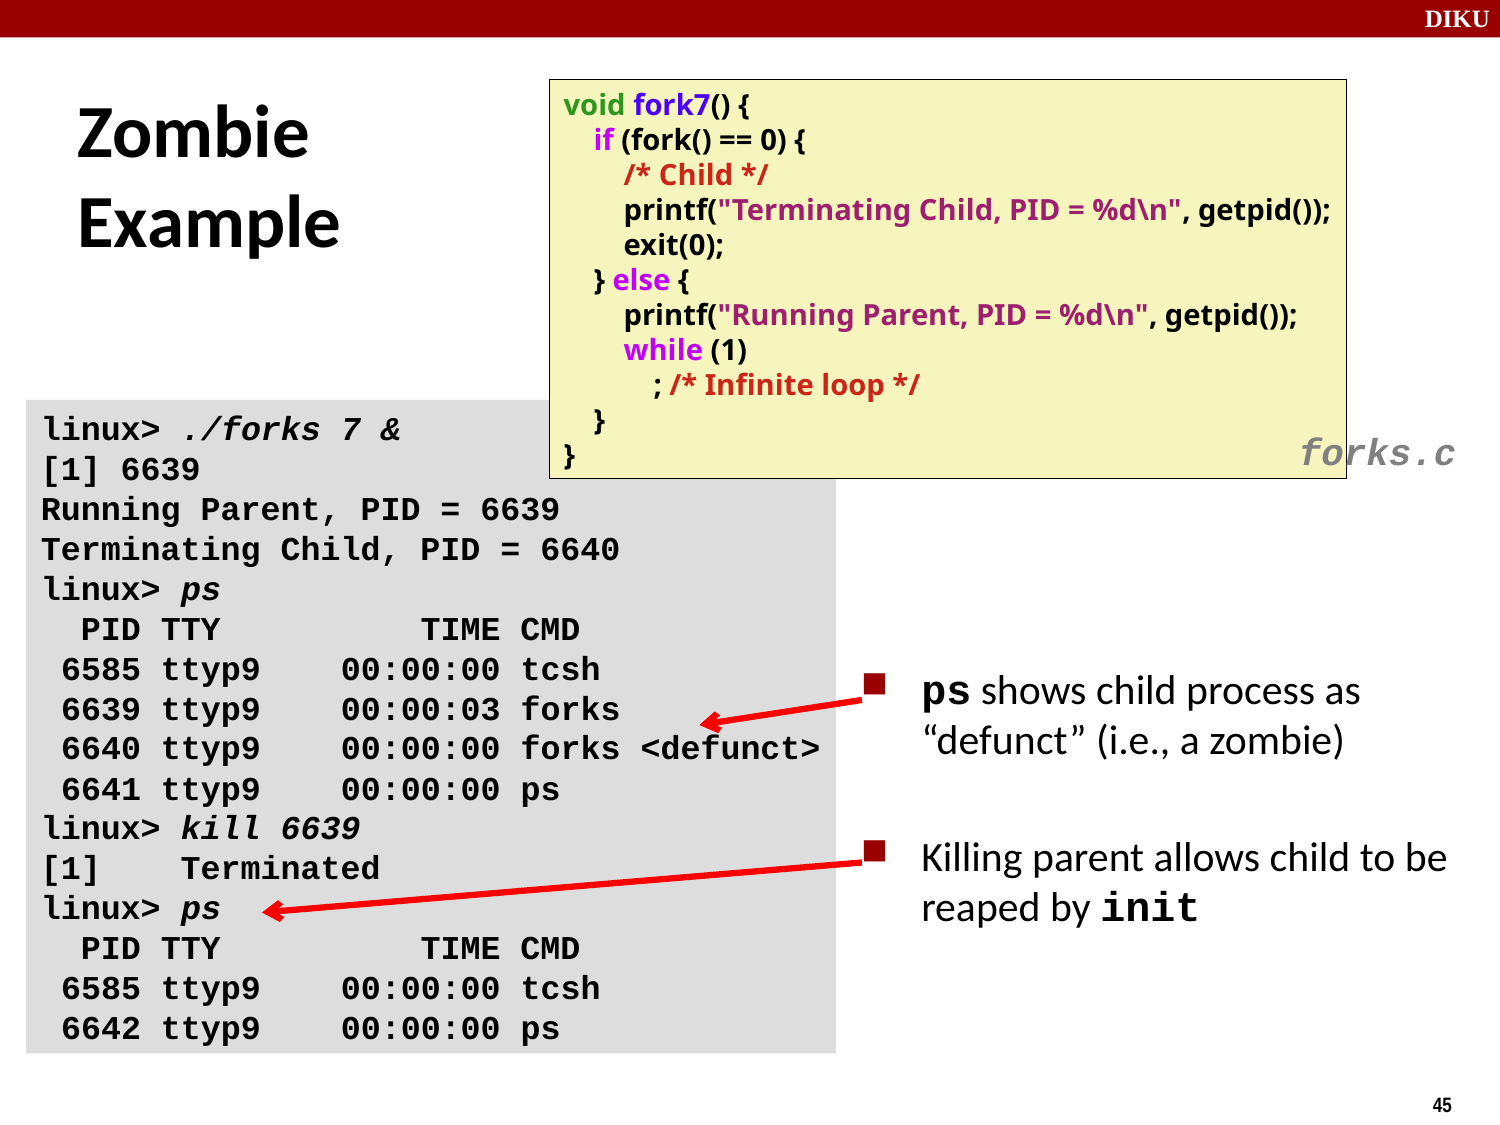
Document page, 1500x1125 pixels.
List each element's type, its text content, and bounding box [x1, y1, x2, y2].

text_box forks.c [1284, 424, 1472, 482]
text_box void fork7() { if (fork() == 0) { /* Child */ printf("Terminating Child, PID = %d\n", getpid()); exit(0); } else { printf("Running Parent, PID = %d\n", getpid()); while (1) ; /* Infinite loop */ } } [548, 79, 1346, 479]
list ps shows child process as “defunct” (i.e., a zombie) Killing parent allows child to be reaped by init [849, 655, 1500, 1088]
title Zombie Example [62, 82, 392, 263]
text_box linux> ./forks 7 & [1] 6639 Running Parent, PID = 6639 Terminating Child, PID = 6640 linux> ps PID TTY TIME CMD 6585 ttyp9 00:00:00 tcsh 6639 ttyp9 00:00:03 forks 6640 ttyp9 00:00:00 forks <defunct> 6641 ttyp9 00:00:00 ps linux> kill 6639 [1] Terminated linux> ps PID TTY TIME CMD 6585 ttyp9 00:00:00 tcsh 6642 ttyp9 00:00:00 ps [26, 399, 836, 1054]
